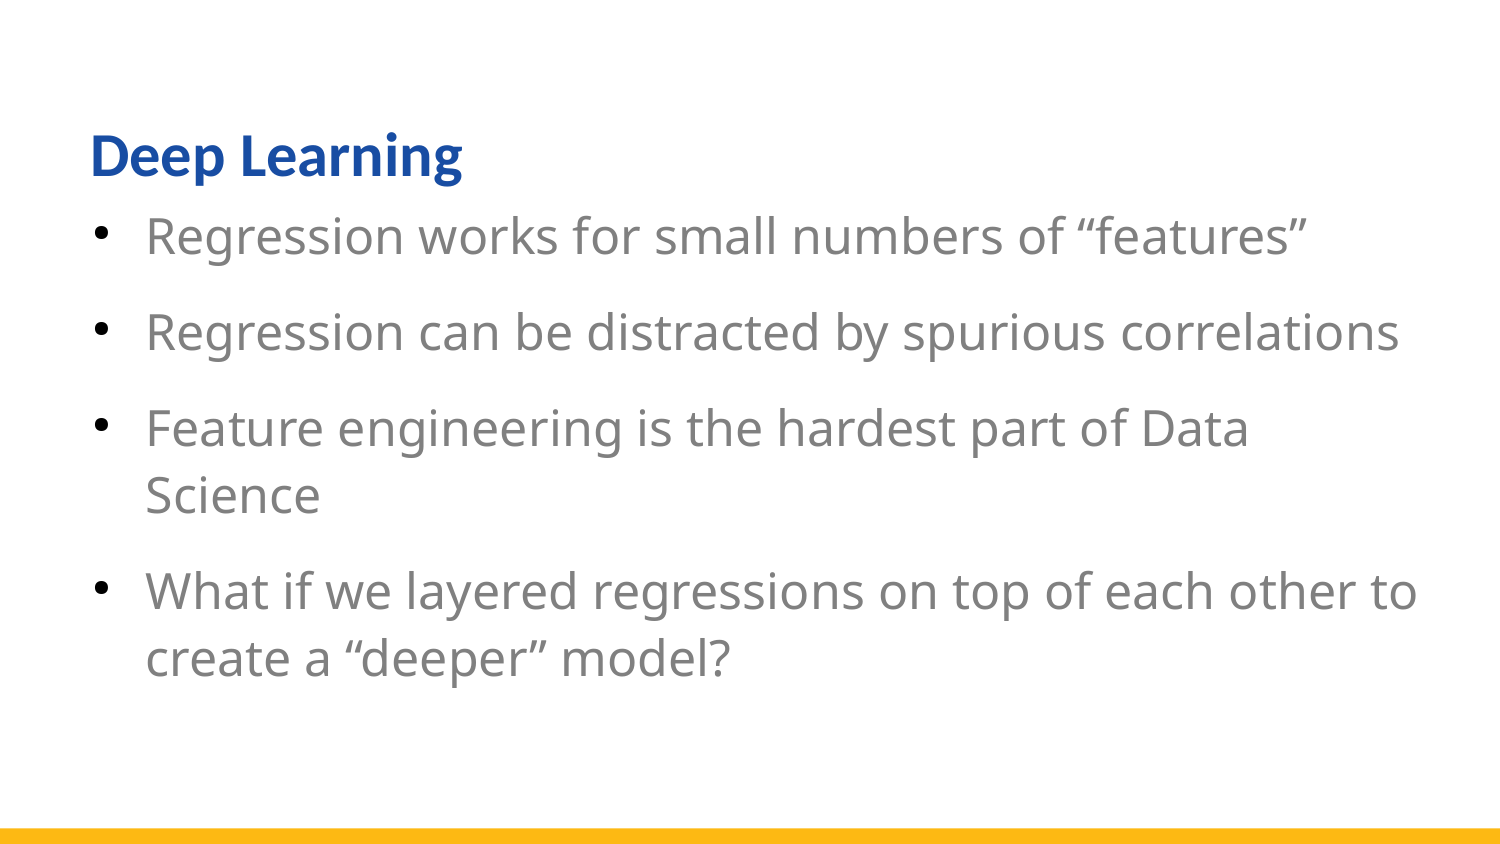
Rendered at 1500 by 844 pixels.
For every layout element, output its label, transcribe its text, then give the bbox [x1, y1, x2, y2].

list Regression works for small numbers of “features” Regression can be distracted by spurious correlations Feature engineering is the hardest part of Data Science What if we layered regressions on top of each other to create a “deeper” model? [75, 197, 1426, 687]
title Deep Learning [75, 0, 1425, 197]
